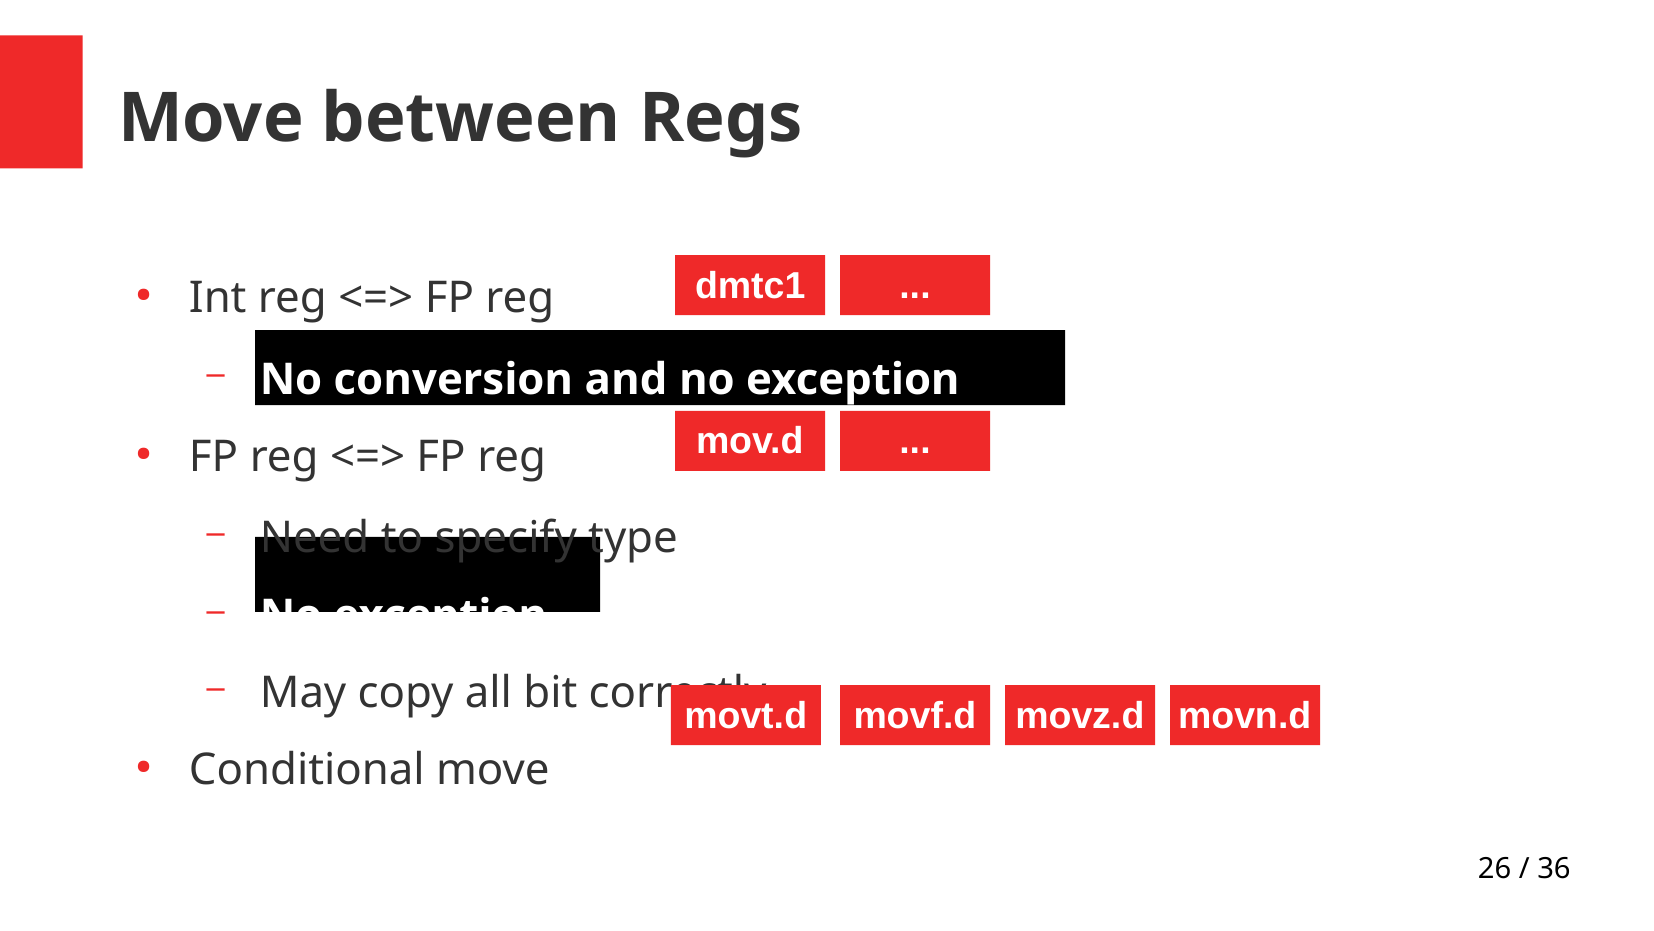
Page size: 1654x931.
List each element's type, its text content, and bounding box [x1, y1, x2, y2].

text_box movt.d [670, 685, 821, 746]
text_box ... [840, 410, 991, 471]
text_box dmtc1 [675, 255, 826, 316]
title Move between Regs [118, 37, 1571, 193]
text_box movn.d [1170, 685, 1321, 746]
text_box movz.d [1005, 685, 1156, 746]
text_box mov.d [675, 410, 826, 471]
list Int reg <=> FP reg No conversion and no exception FP reg <=> FP reg Need to specify type No exception May copy all bit correctly Conditional move [118, 265, 1536, 806]
text_box movf.d [840, 685, 991, 746]
text_box ... [840, 255, 991, 316]
